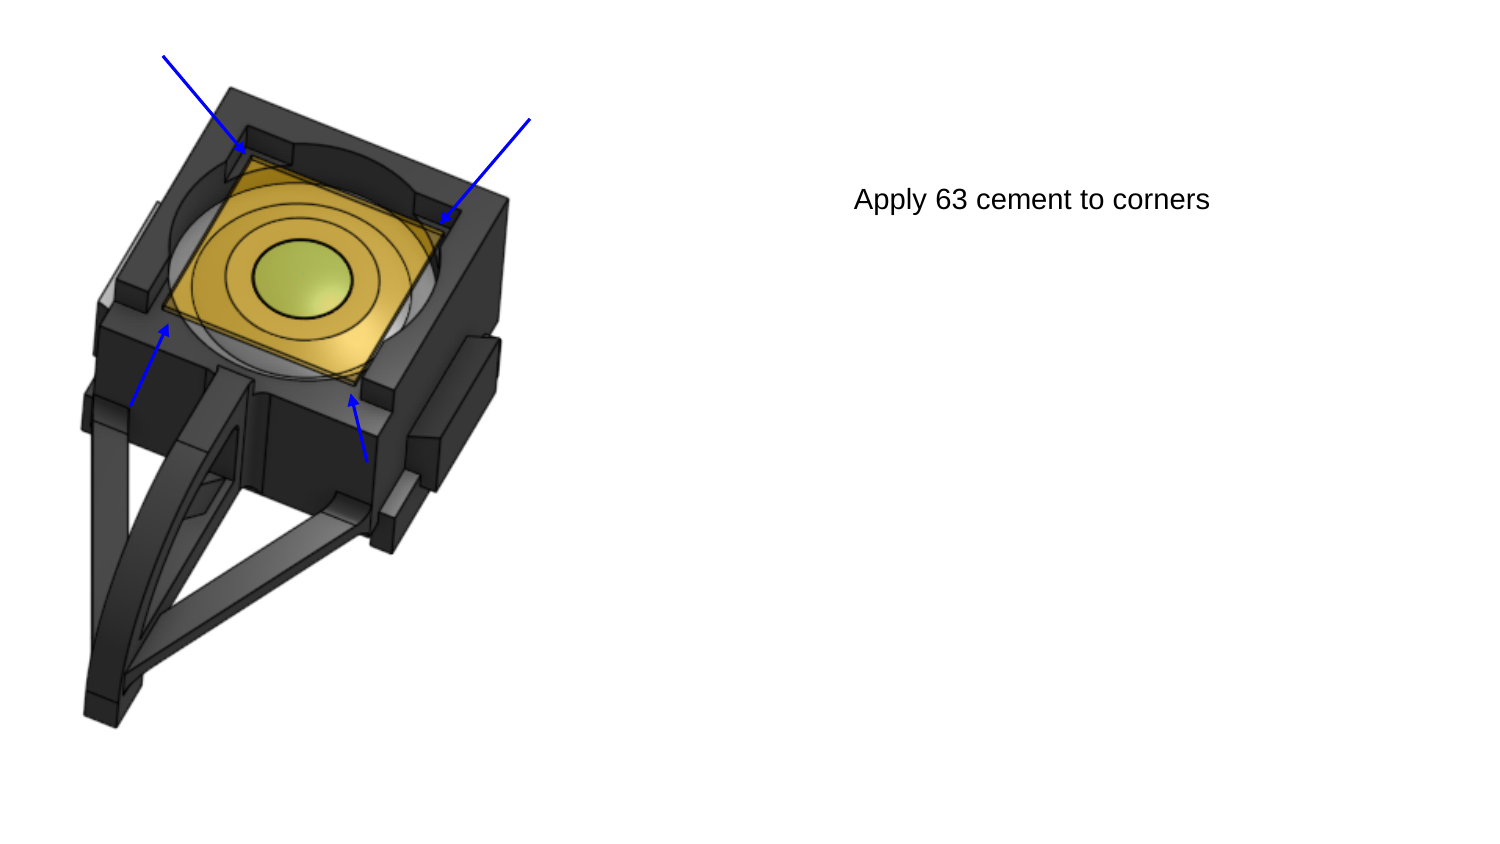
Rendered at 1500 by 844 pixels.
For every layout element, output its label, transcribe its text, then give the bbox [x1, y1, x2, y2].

picture [24, 24, 572, 769]
text_box Apply 63 cement to corners [838, 165, 1287, 231]
